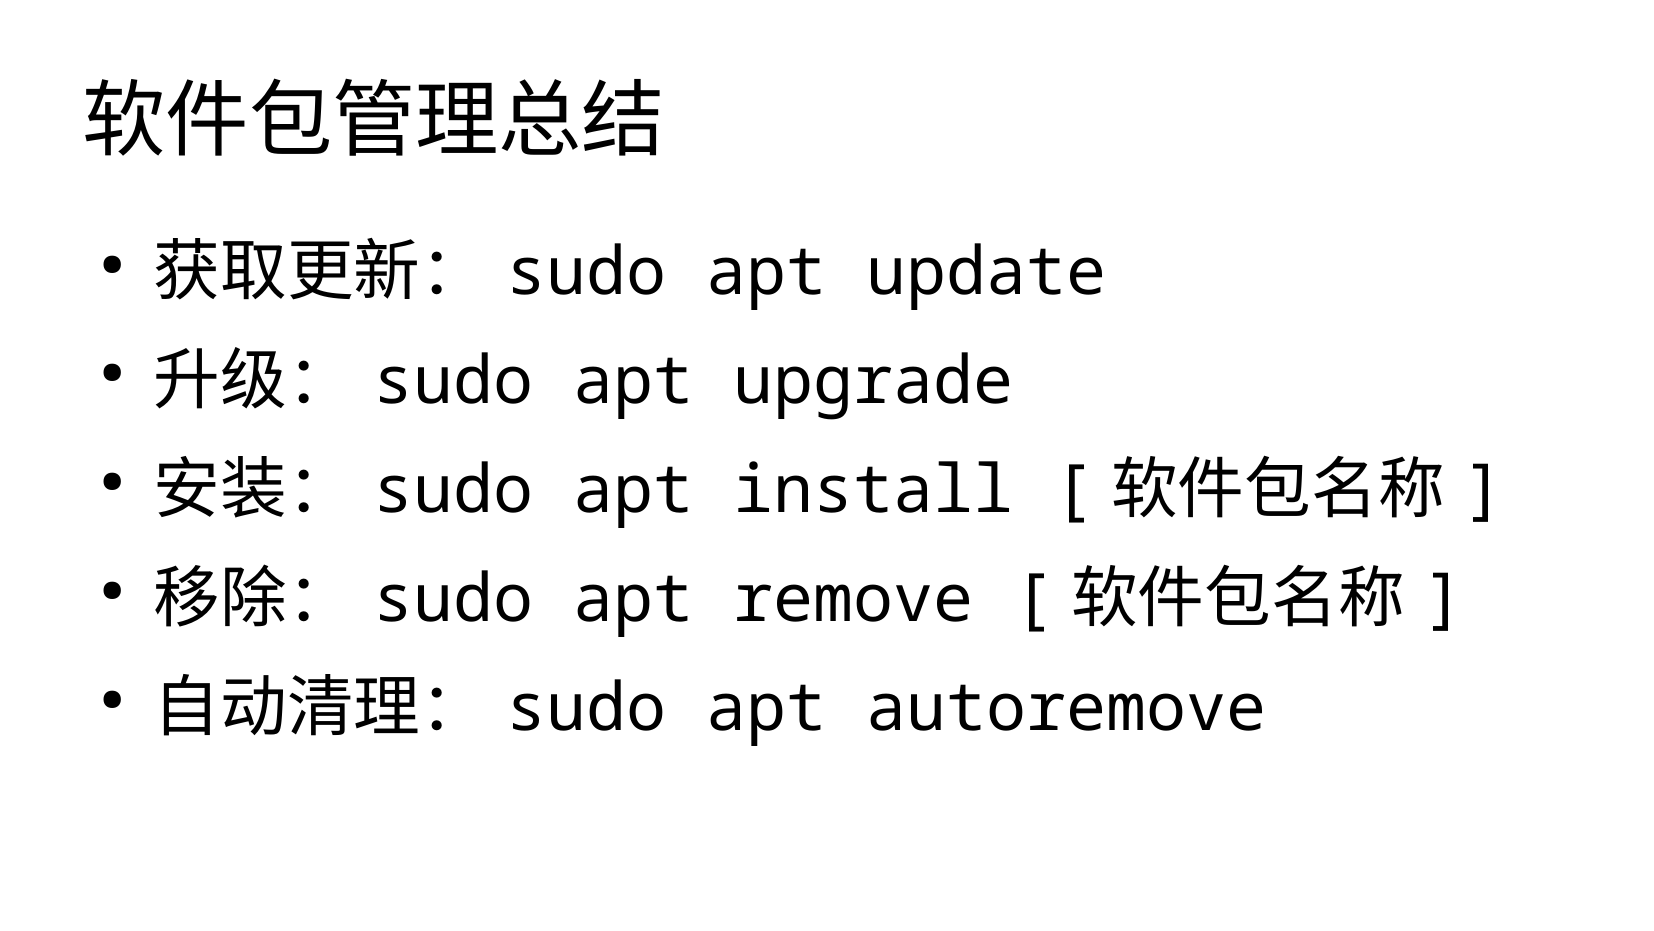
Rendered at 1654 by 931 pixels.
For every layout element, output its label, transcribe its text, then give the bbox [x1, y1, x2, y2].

title 软件包管理总结 [82, 37, 1571, 189]
list 获取更新：sudo apt update 升级：sudo apt upgrade 安装：sudo apt install [软件包名称] 移除：sudo apt remove [软件包名称] 自动清理：sudo apt autoremove [82, 217, 1571, 863]
